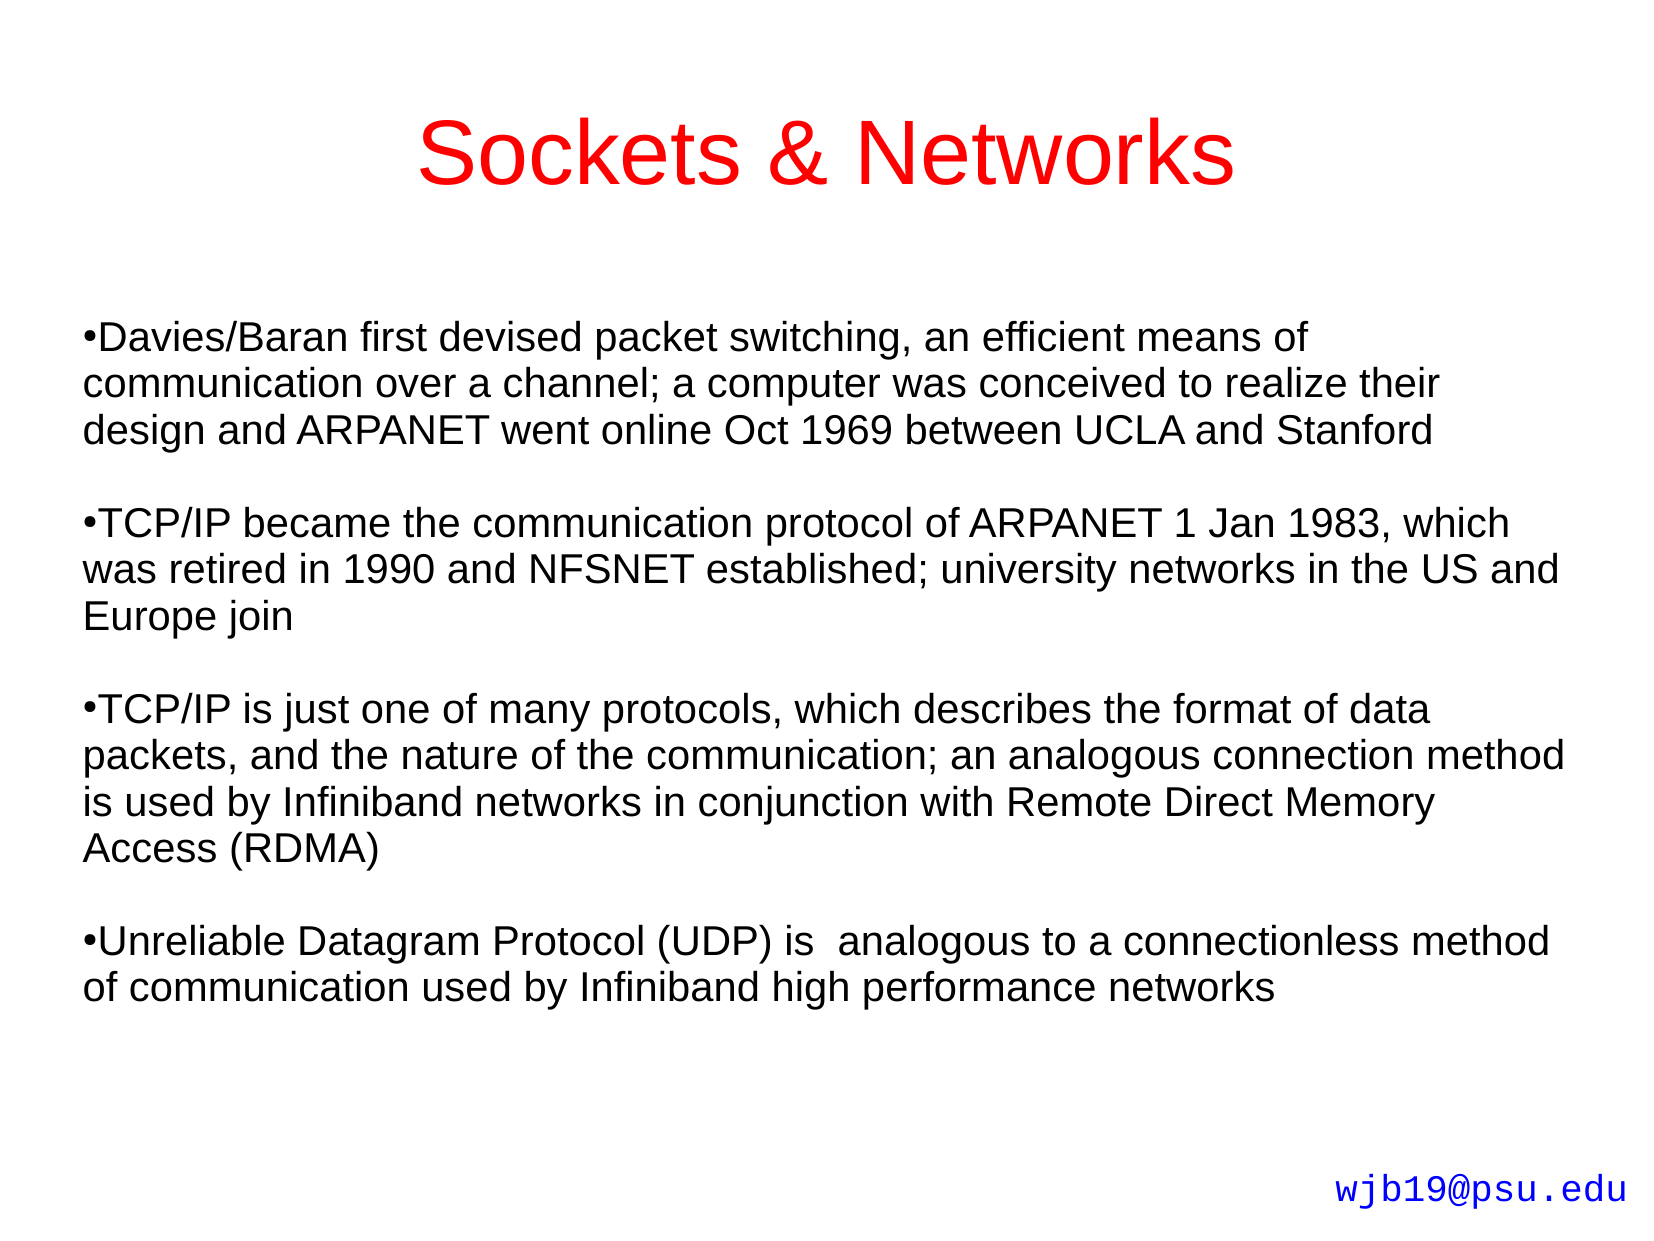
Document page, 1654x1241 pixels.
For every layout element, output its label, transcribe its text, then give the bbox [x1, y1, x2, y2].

text_box wjb19@psu.edu [1320, 1162, 1643, 1220]
title Sockets & Networks [82, 49, 1571, 257]
subtitle Davies/Baran first devised packet switching, an efficient means of communication over a channel; a computer was conceived to realize their design and ARPANET went online Oct 1969 between UCLA and Stanford TCP/IP became the communication protocol of ARPANET 1 Jan 1983, which was retired in 1990 and NFSNET established; university networks in the US and Europe join TCP/IP is just one of many protocols, which describes the format of data packets, and the nature of the communication; an analogous connection method is used by Infiniband networks in conjunction with Remote Direct Memory Access (RDMA) Unreliable Datagram Protocol (UDP) is analogous to a connectionless method of communication used by Infiniband high performance networks [82, 290, 1571, 1109]
